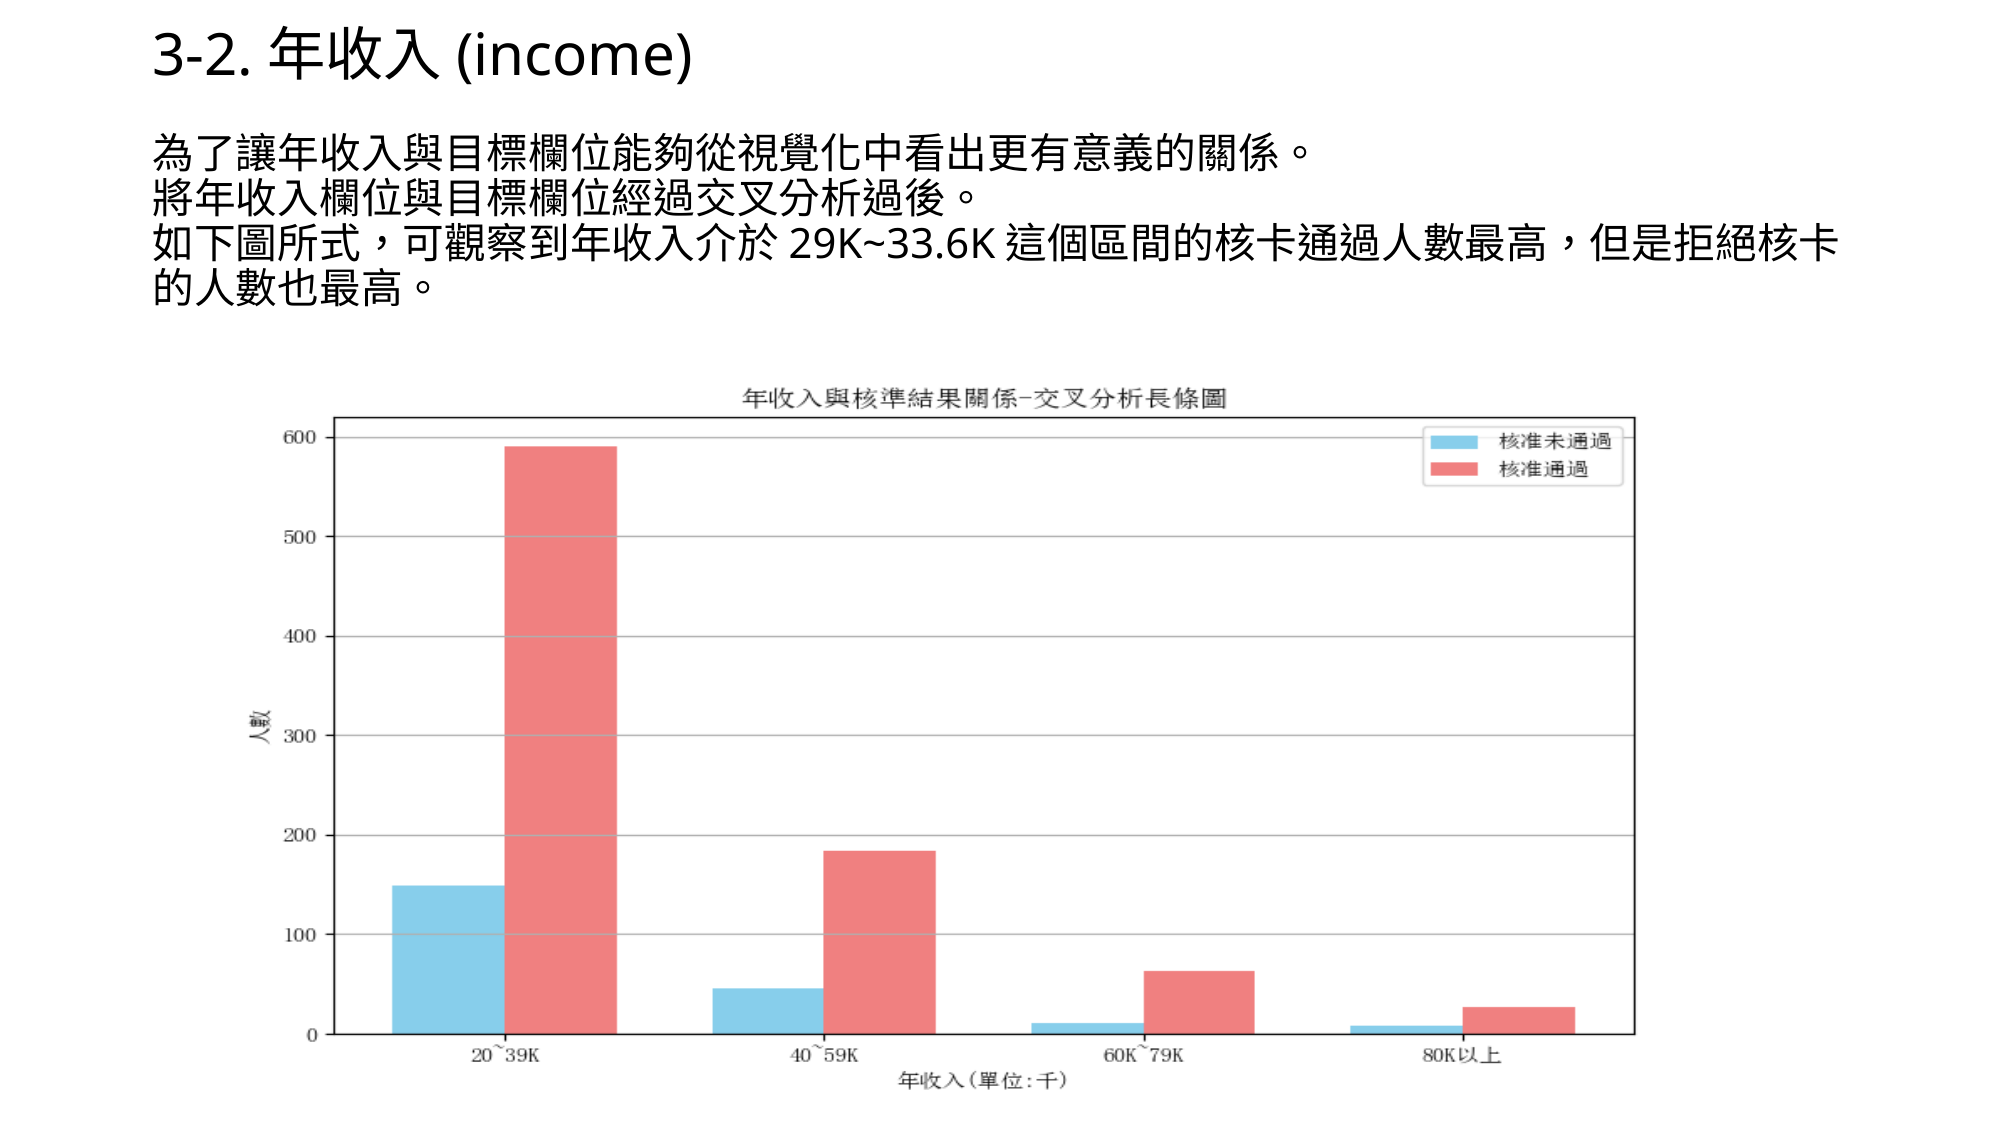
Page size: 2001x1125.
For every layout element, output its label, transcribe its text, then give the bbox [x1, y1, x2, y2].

picture [124, 321, 1802, 1123]
title 3-2.年收入(income) 為了讓年收入與目標欄位能夠從視覺化中看出更有意義的關係。 將年收入欄位與目標欄位經過交叉分析過後。 如下圖所式，可觀察到年收入介於29K~33.6K這個區間的核卡通過人數最高，但是拒絕核卡的人數也最高。 [137, 59, 1863, 278]
